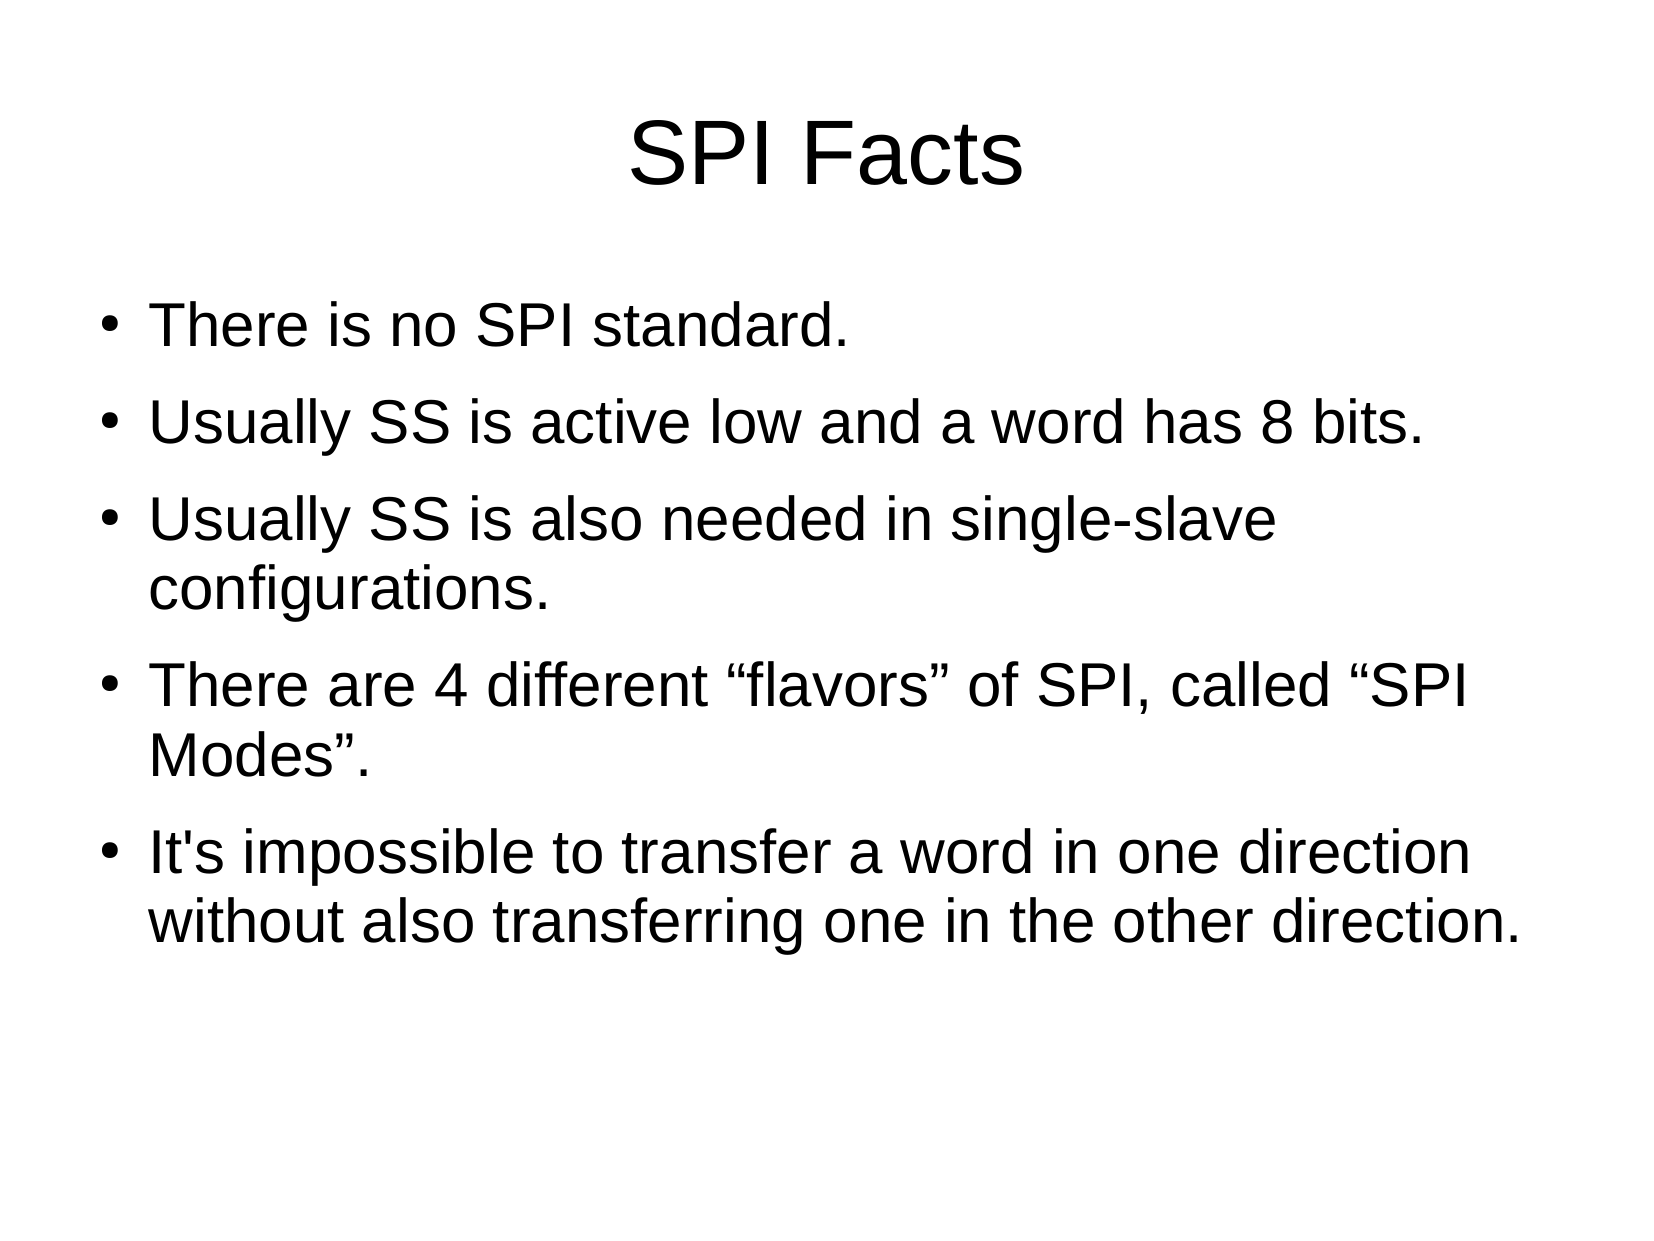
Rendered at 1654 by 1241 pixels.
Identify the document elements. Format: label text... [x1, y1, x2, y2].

list There is no SPI standard. Usually SS is active low and a word has 8 bits. Usually SS is also needed in single-slave configurations. There are 4 different “flavors” of SPI, called “SPI Modes”. It's impossible to transfer a word in one direction without also transferring one in the other direction. [82, 290, 1538, 1010]
title SPI Facts [82, 49, 1571, 257]
